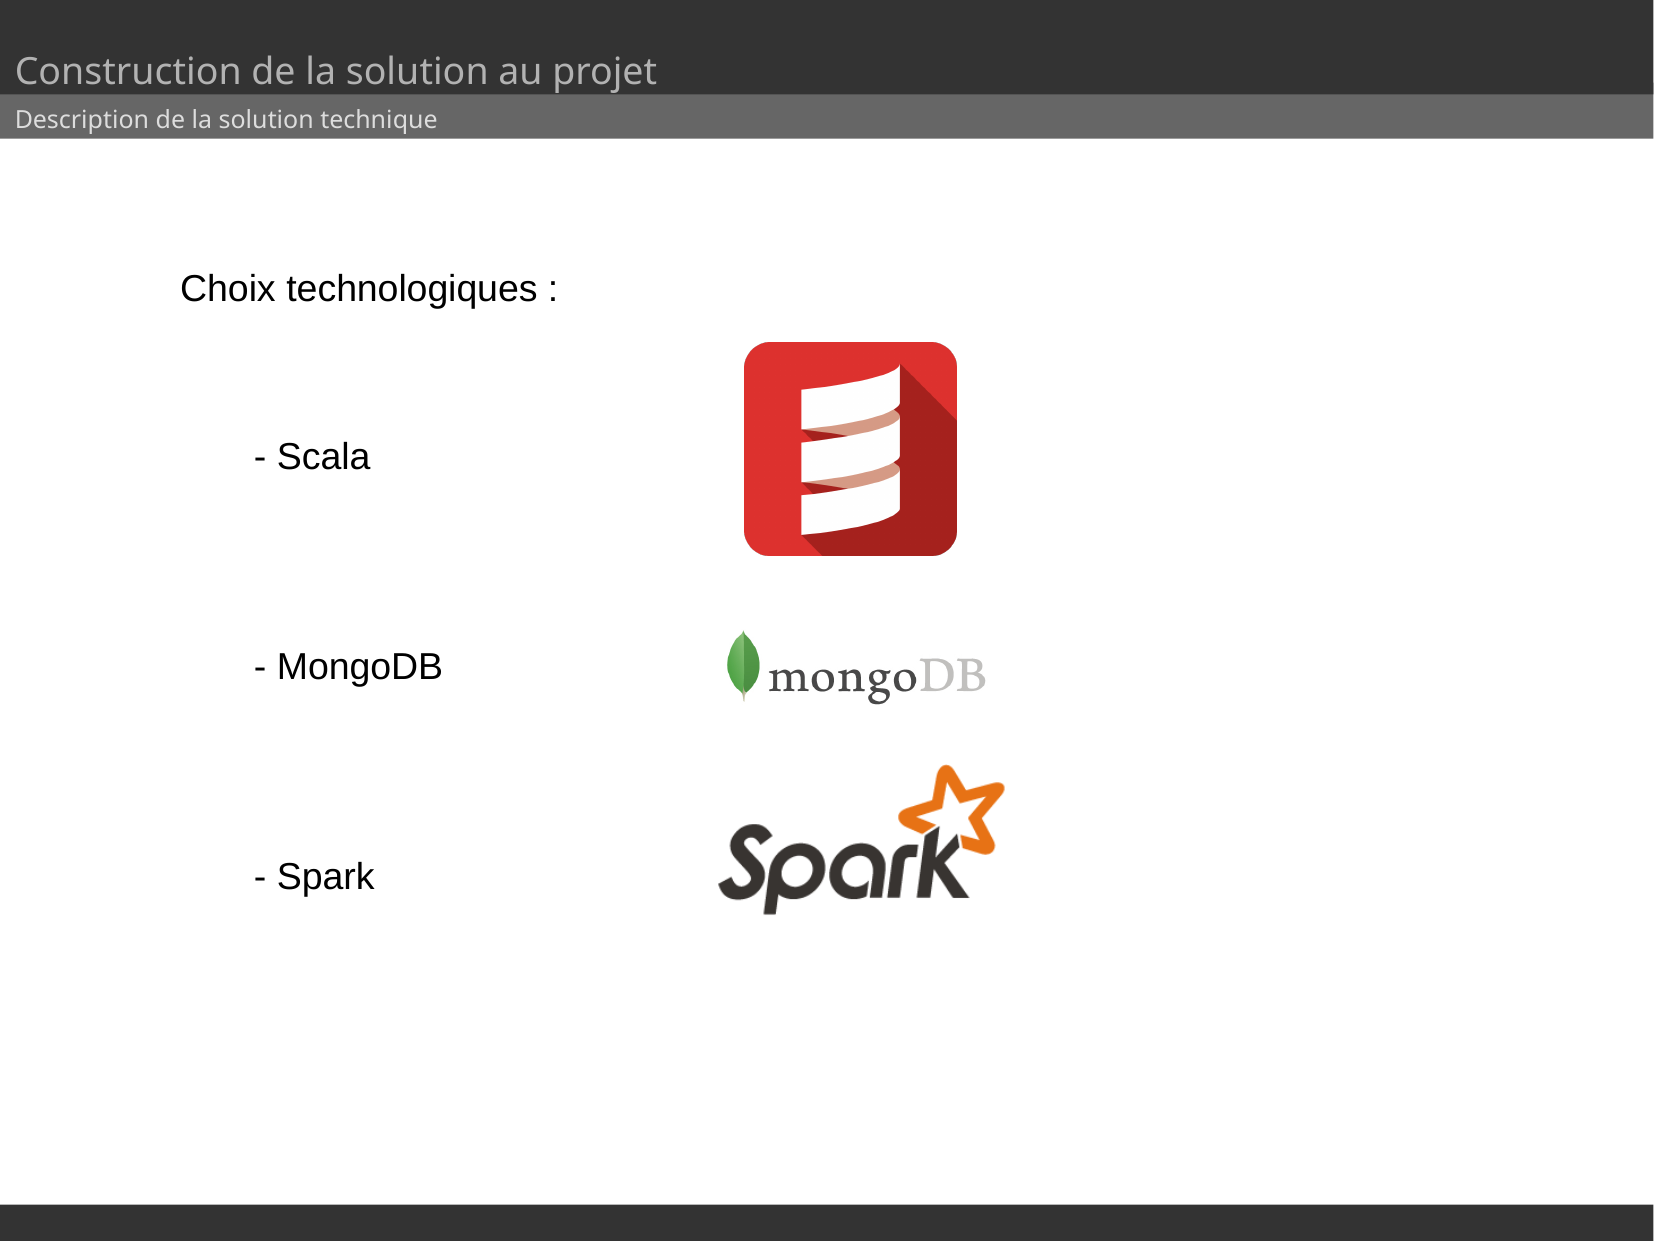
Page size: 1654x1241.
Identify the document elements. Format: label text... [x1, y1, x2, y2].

text_box [0, 1204, 1654, 1241]
picture [673, 342, 1042, 1016]
text_box Description de la solution technique [0, 94, 1654, 139]
text_box Choix technologiques : - Scala - MongoDB - Spark [165, 259, 1465, 1099]
text_box Construction de la solution au projet [0, 36, 733, 94]
text_box [0, 0, 1654, 94]
